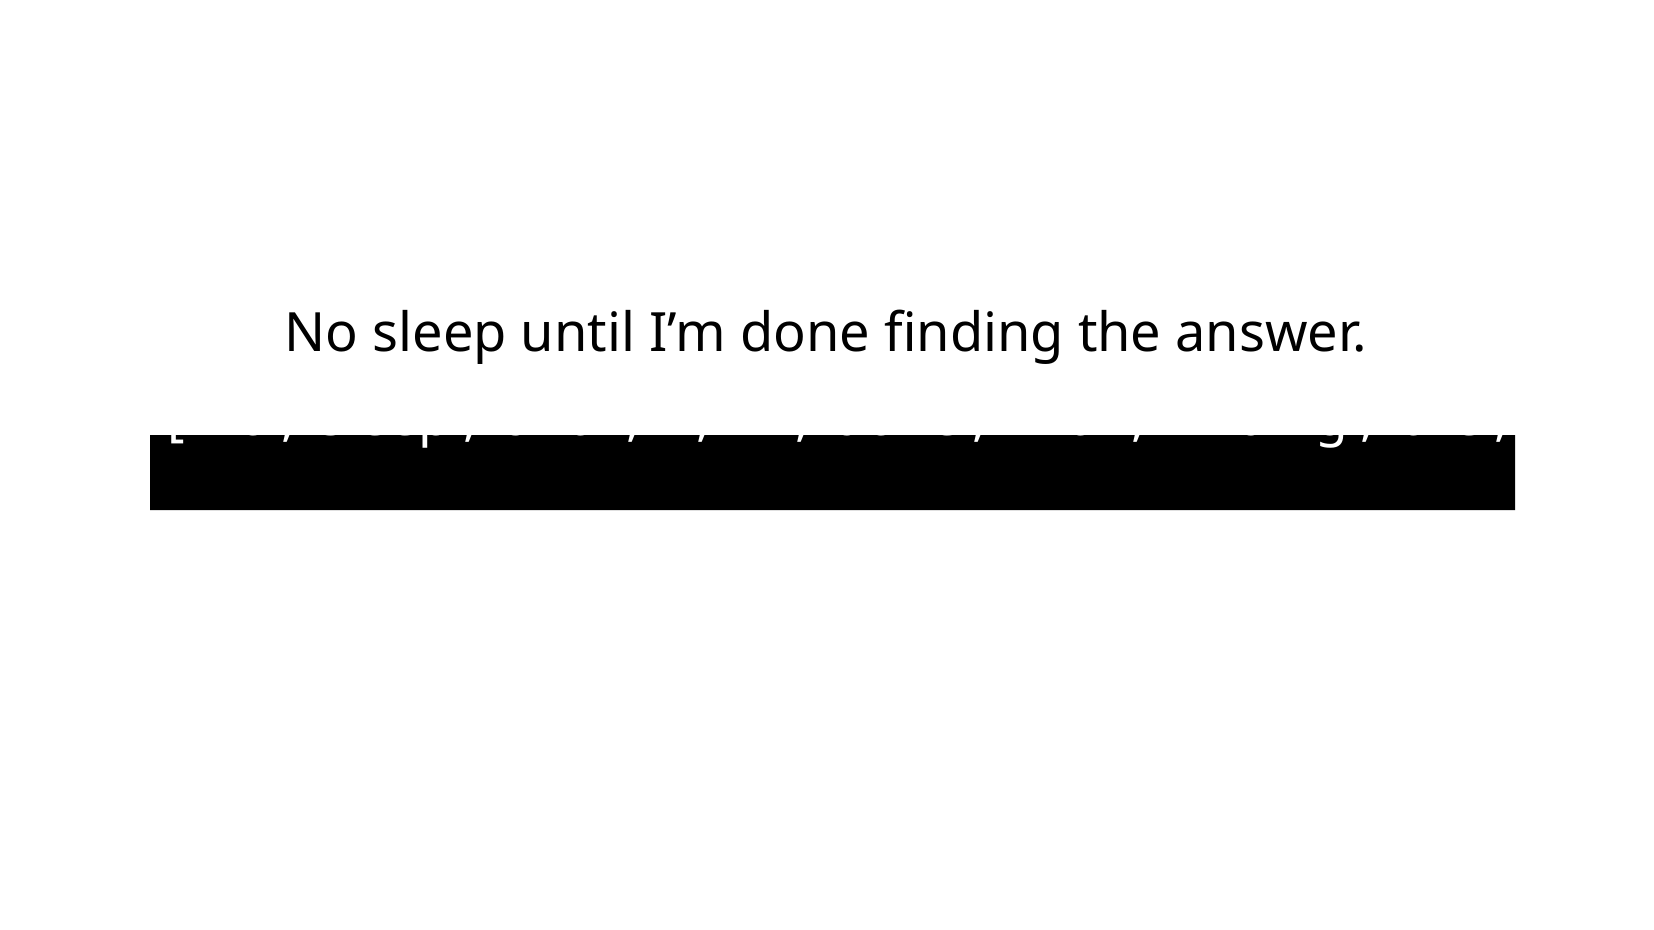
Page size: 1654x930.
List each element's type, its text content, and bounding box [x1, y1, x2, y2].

subtitle No sleep until I’m done finding the answer. ['No', 'sleep', 'until', 'I', 'm', 'done', 'with', 'finding', 'the', 'answer'] [82, 112, 1571, 799]
